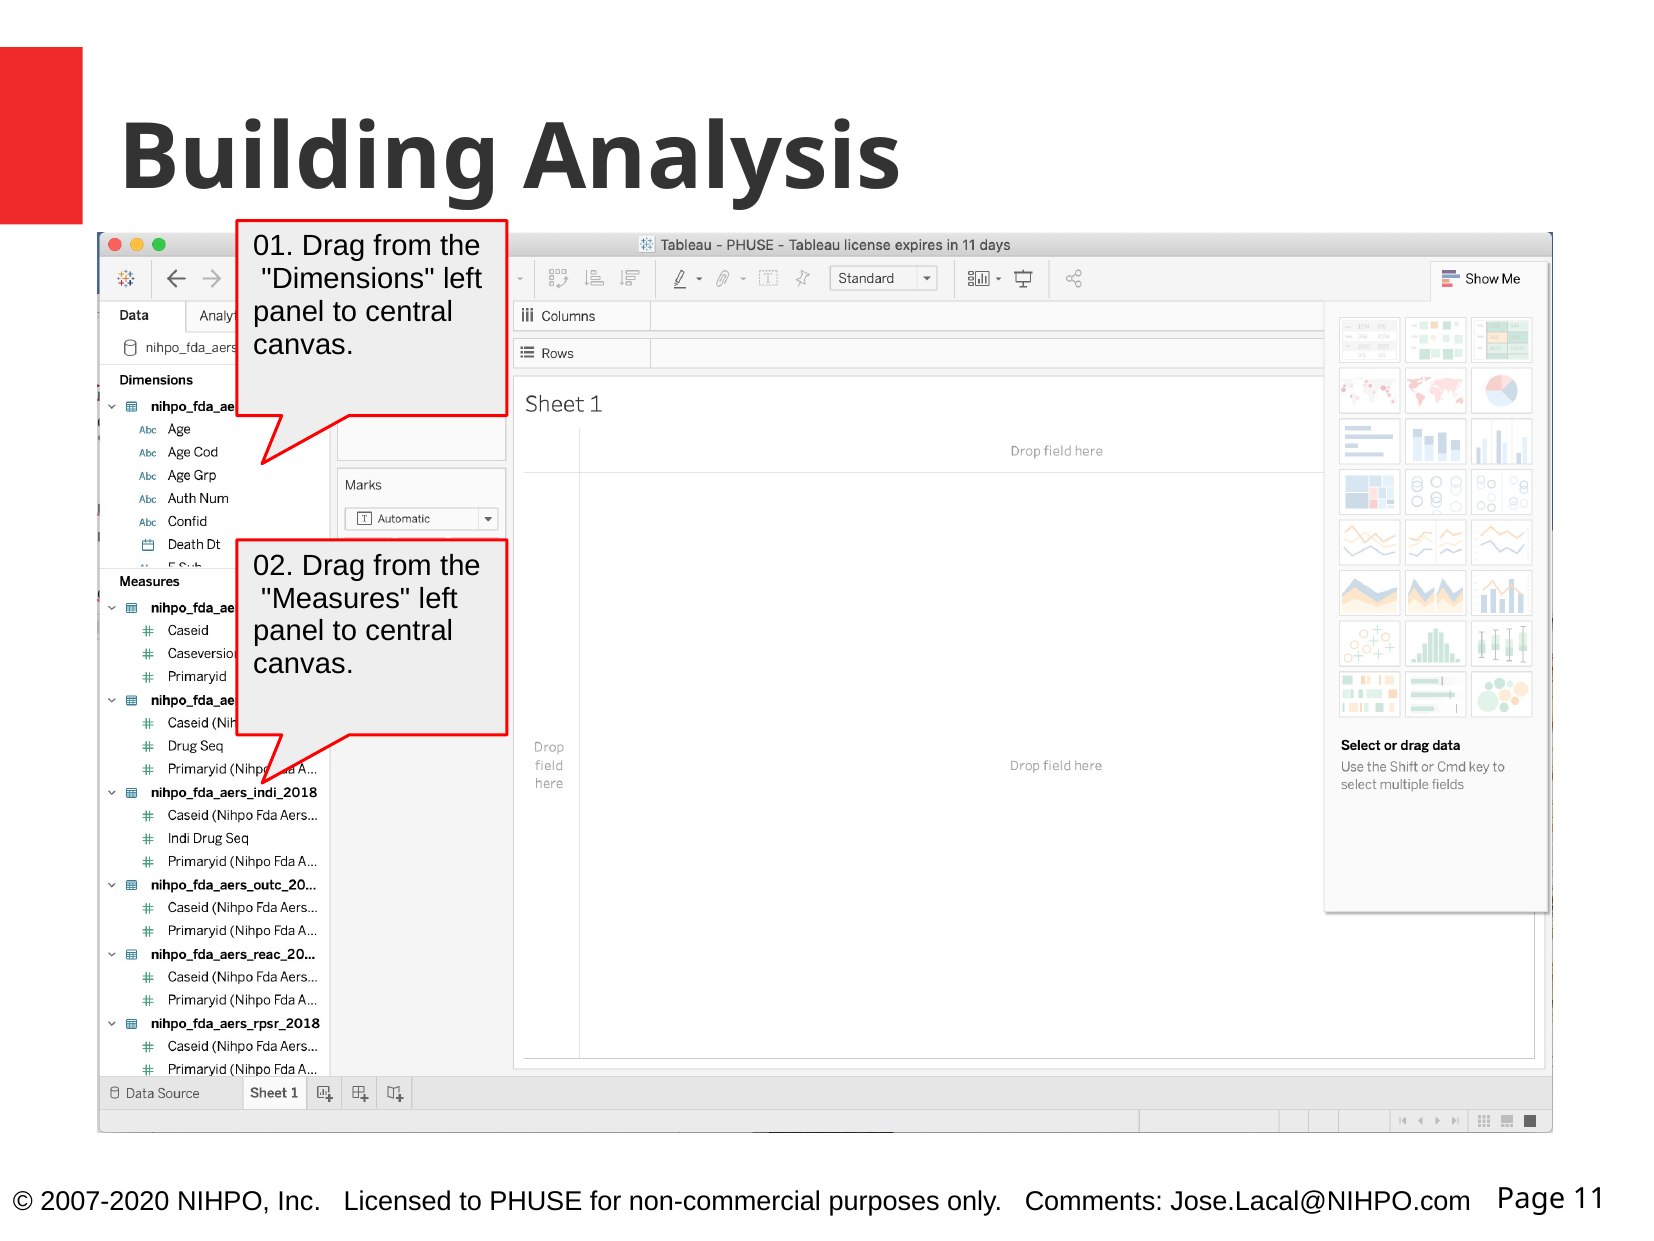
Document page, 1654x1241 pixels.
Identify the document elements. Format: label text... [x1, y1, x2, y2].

picture [97, 232, 1553, 1133]
title Building Analysis [118, 49, 1571, 257]
text_box © 2007-2020 NIHPO, Inc. Licensed to PHUSE for non-commercial purposes only. Comments: Jose.Lacal@NIHPO.com [0, 1178, 1522, 1231]
text_box 02. Drag from the "Measures" left panel to central canvas. [236, 539, 507, 784]
text_box 01. Drag from the "Dimensions" left panel to central canvas. [236, 220, 507, 464]
